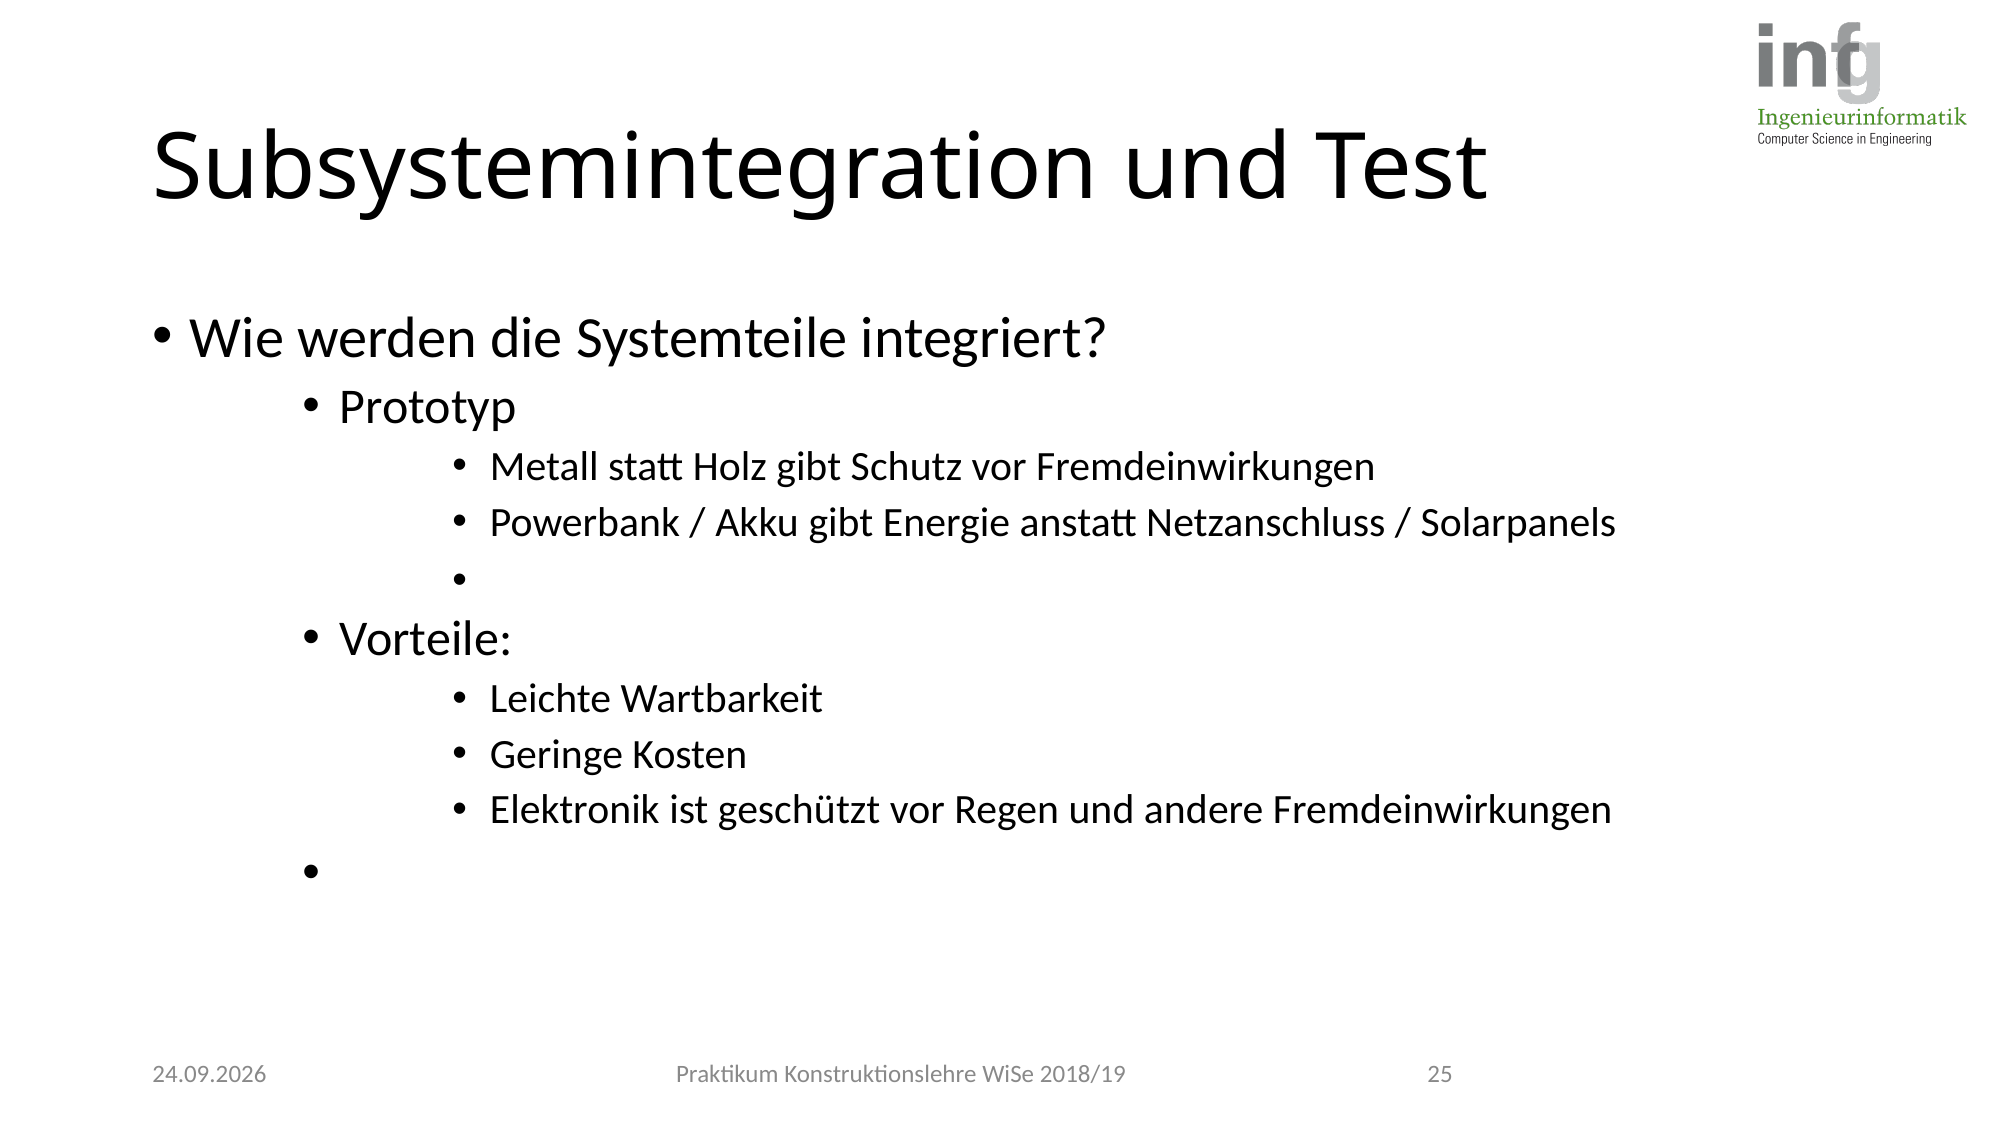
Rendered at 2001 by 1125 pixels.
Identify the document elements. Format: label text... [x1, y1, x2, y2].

text_box 25 [1412, 1042, 1863, 1103]
title Subsystemintegration und Test [137, 59, 1863, 278]
text_box Praktikum Konstruktionslehre WiSe 2018/19 [403, 1042, 1400, 1103]
text_box 10.01.2019 [137, 1042, 403, 1103]
list Wie werden die Systemteile integriert? Prototyp Metall statt Holz gibt Schutz vor Fremdeinwirkungen Powerbank / Akku gibt Energie anstatt Netzanschluss / Solarpanels Vorteile: Leichte Wartbarkeit Geringe Kosten Elektronik ist geschützt vor Regen und andere Fremdeinwirkungen [137, 299, 1863, 1014]
